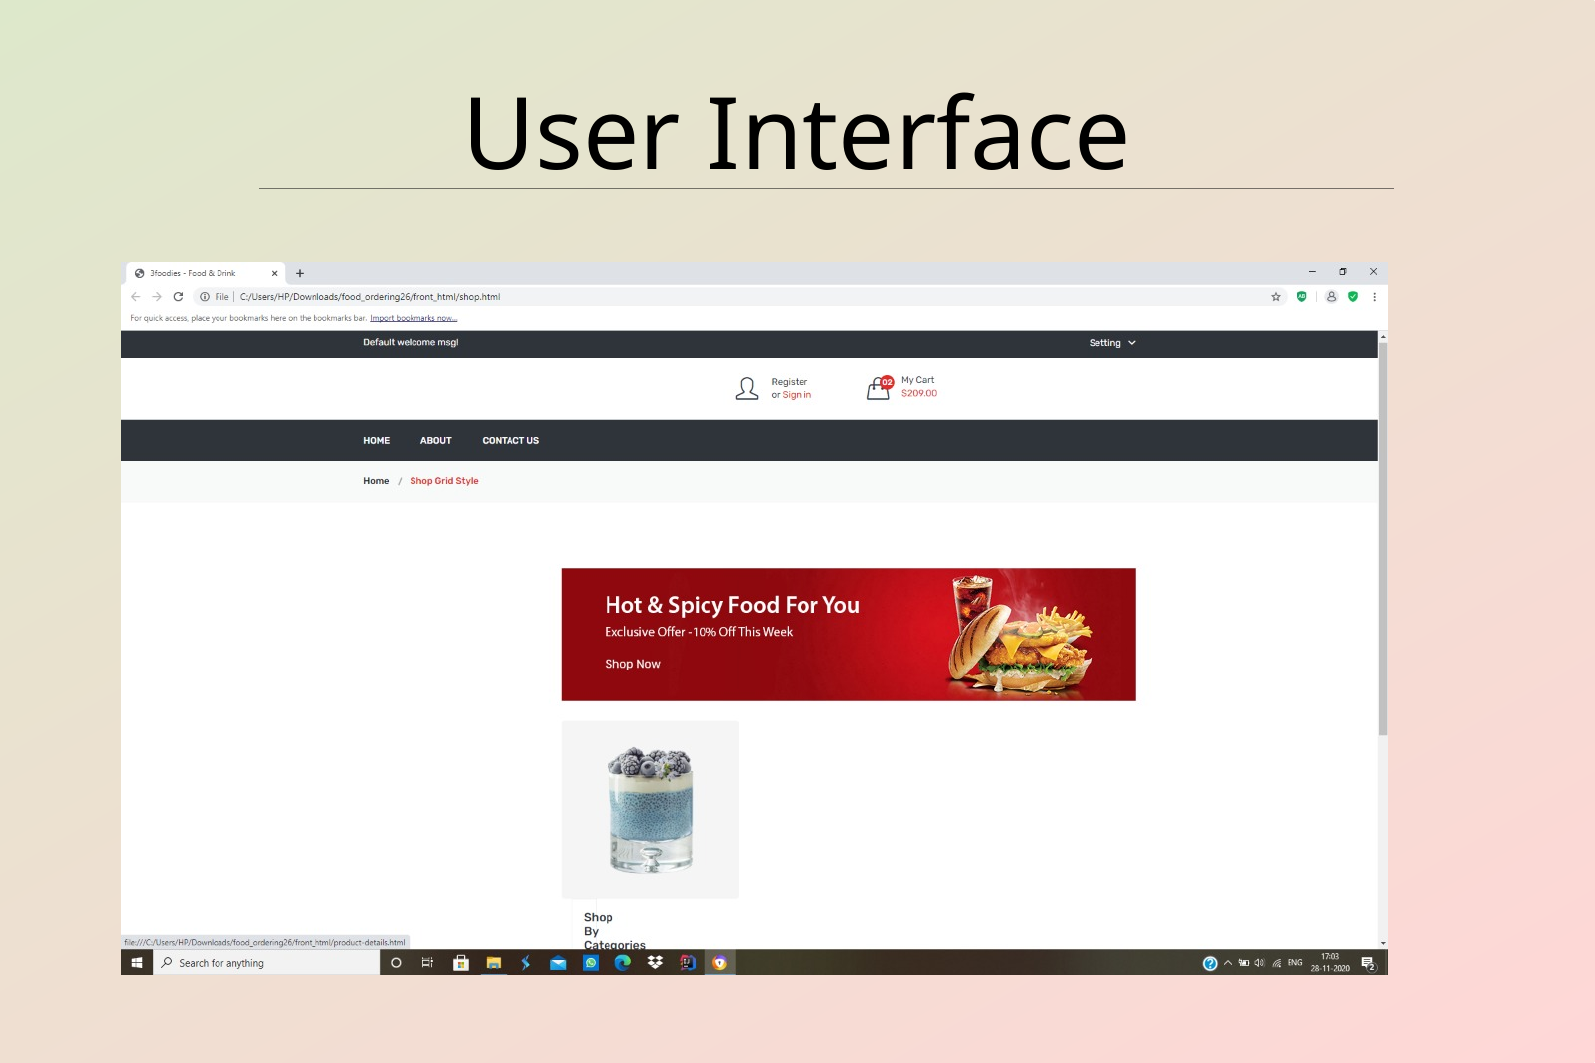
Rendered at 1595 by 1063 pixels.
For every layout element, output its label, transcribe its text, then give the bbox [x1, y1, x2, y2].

picture [121, 262, 1388, 975]
title User Interface [79, 42, 1515, 220]
